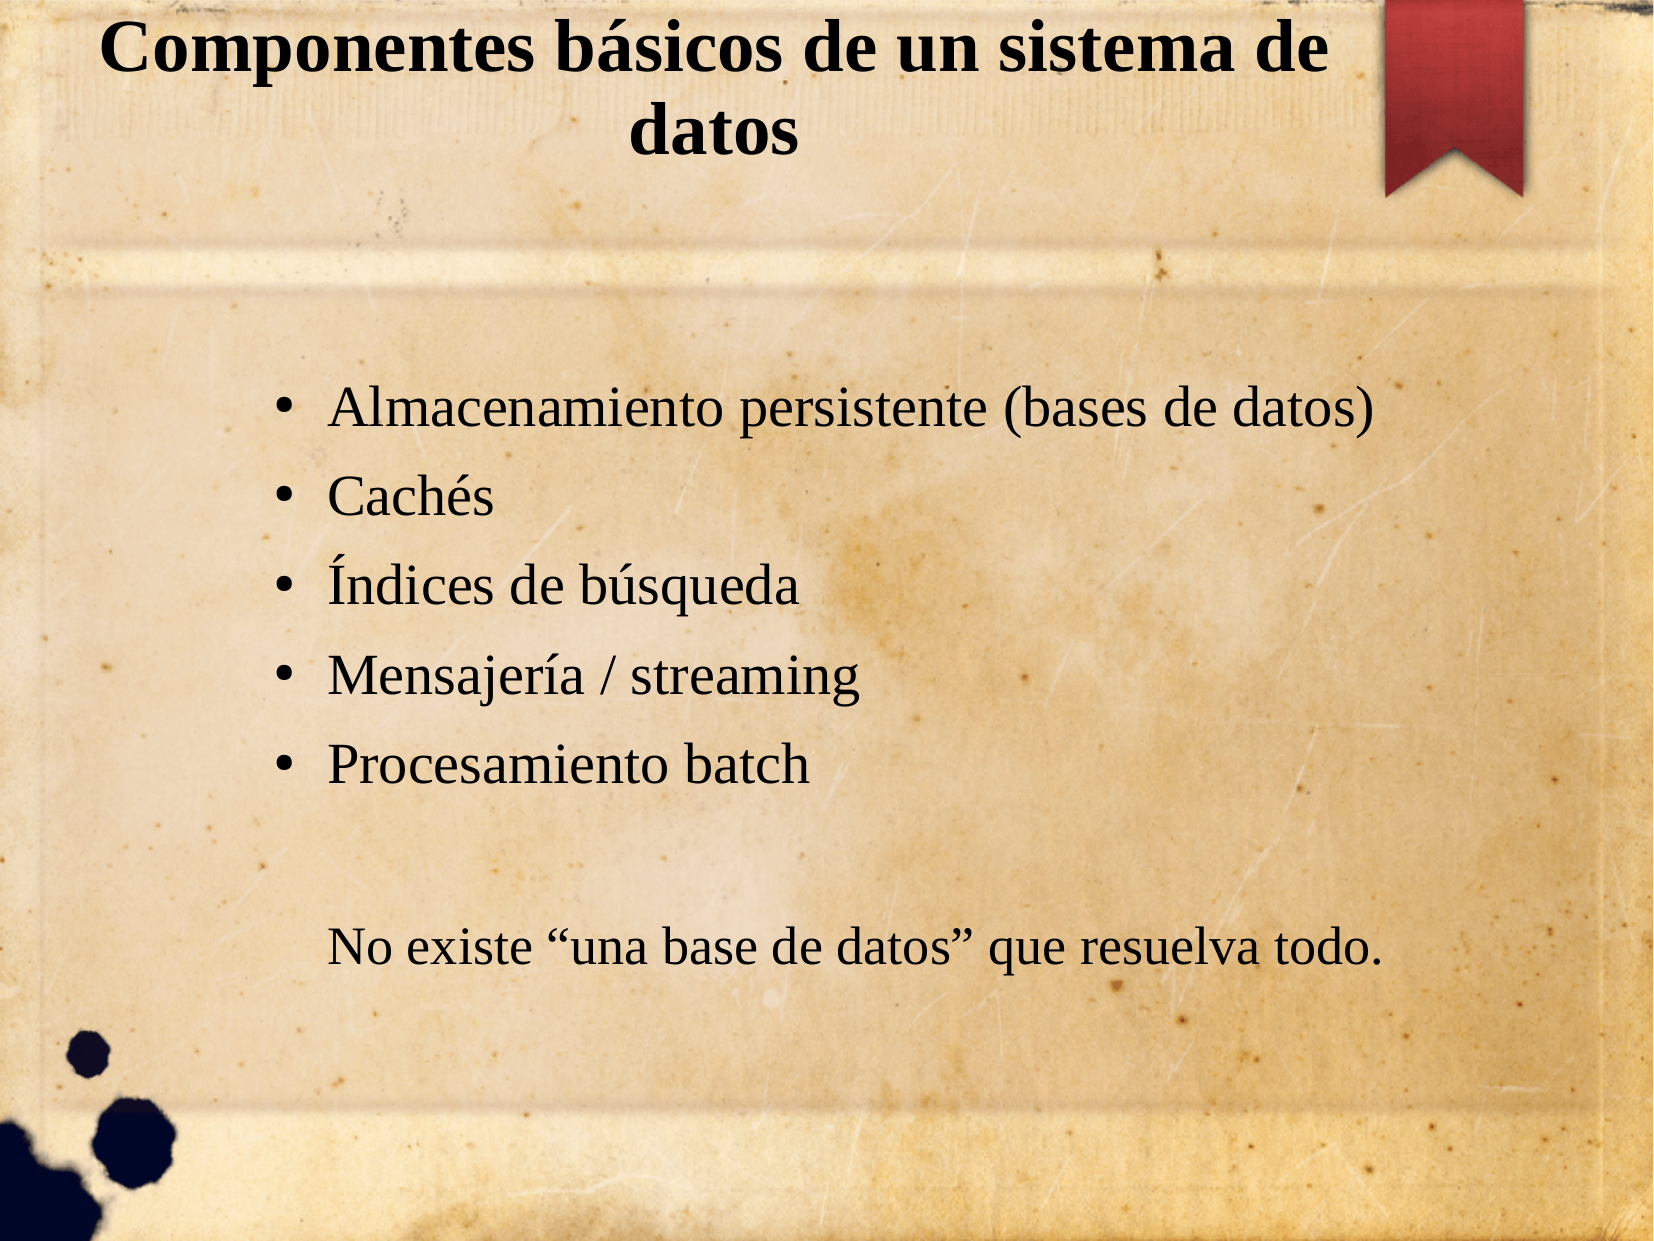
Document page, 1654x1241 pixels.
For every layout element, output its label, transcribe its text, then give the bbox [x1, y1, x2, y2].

list Almacenamiento persistente (bases de datos) Cachés Índices de búsqueda Mensajería / streaming Procesamiento batch No existe “una base de datos” que resuelva todo. [76, 284, 1565, 1004]
title Componentes básicos de un sistema de datos [82, 0, 1347, 284]
picture [0, 0, 1654, 1241]
